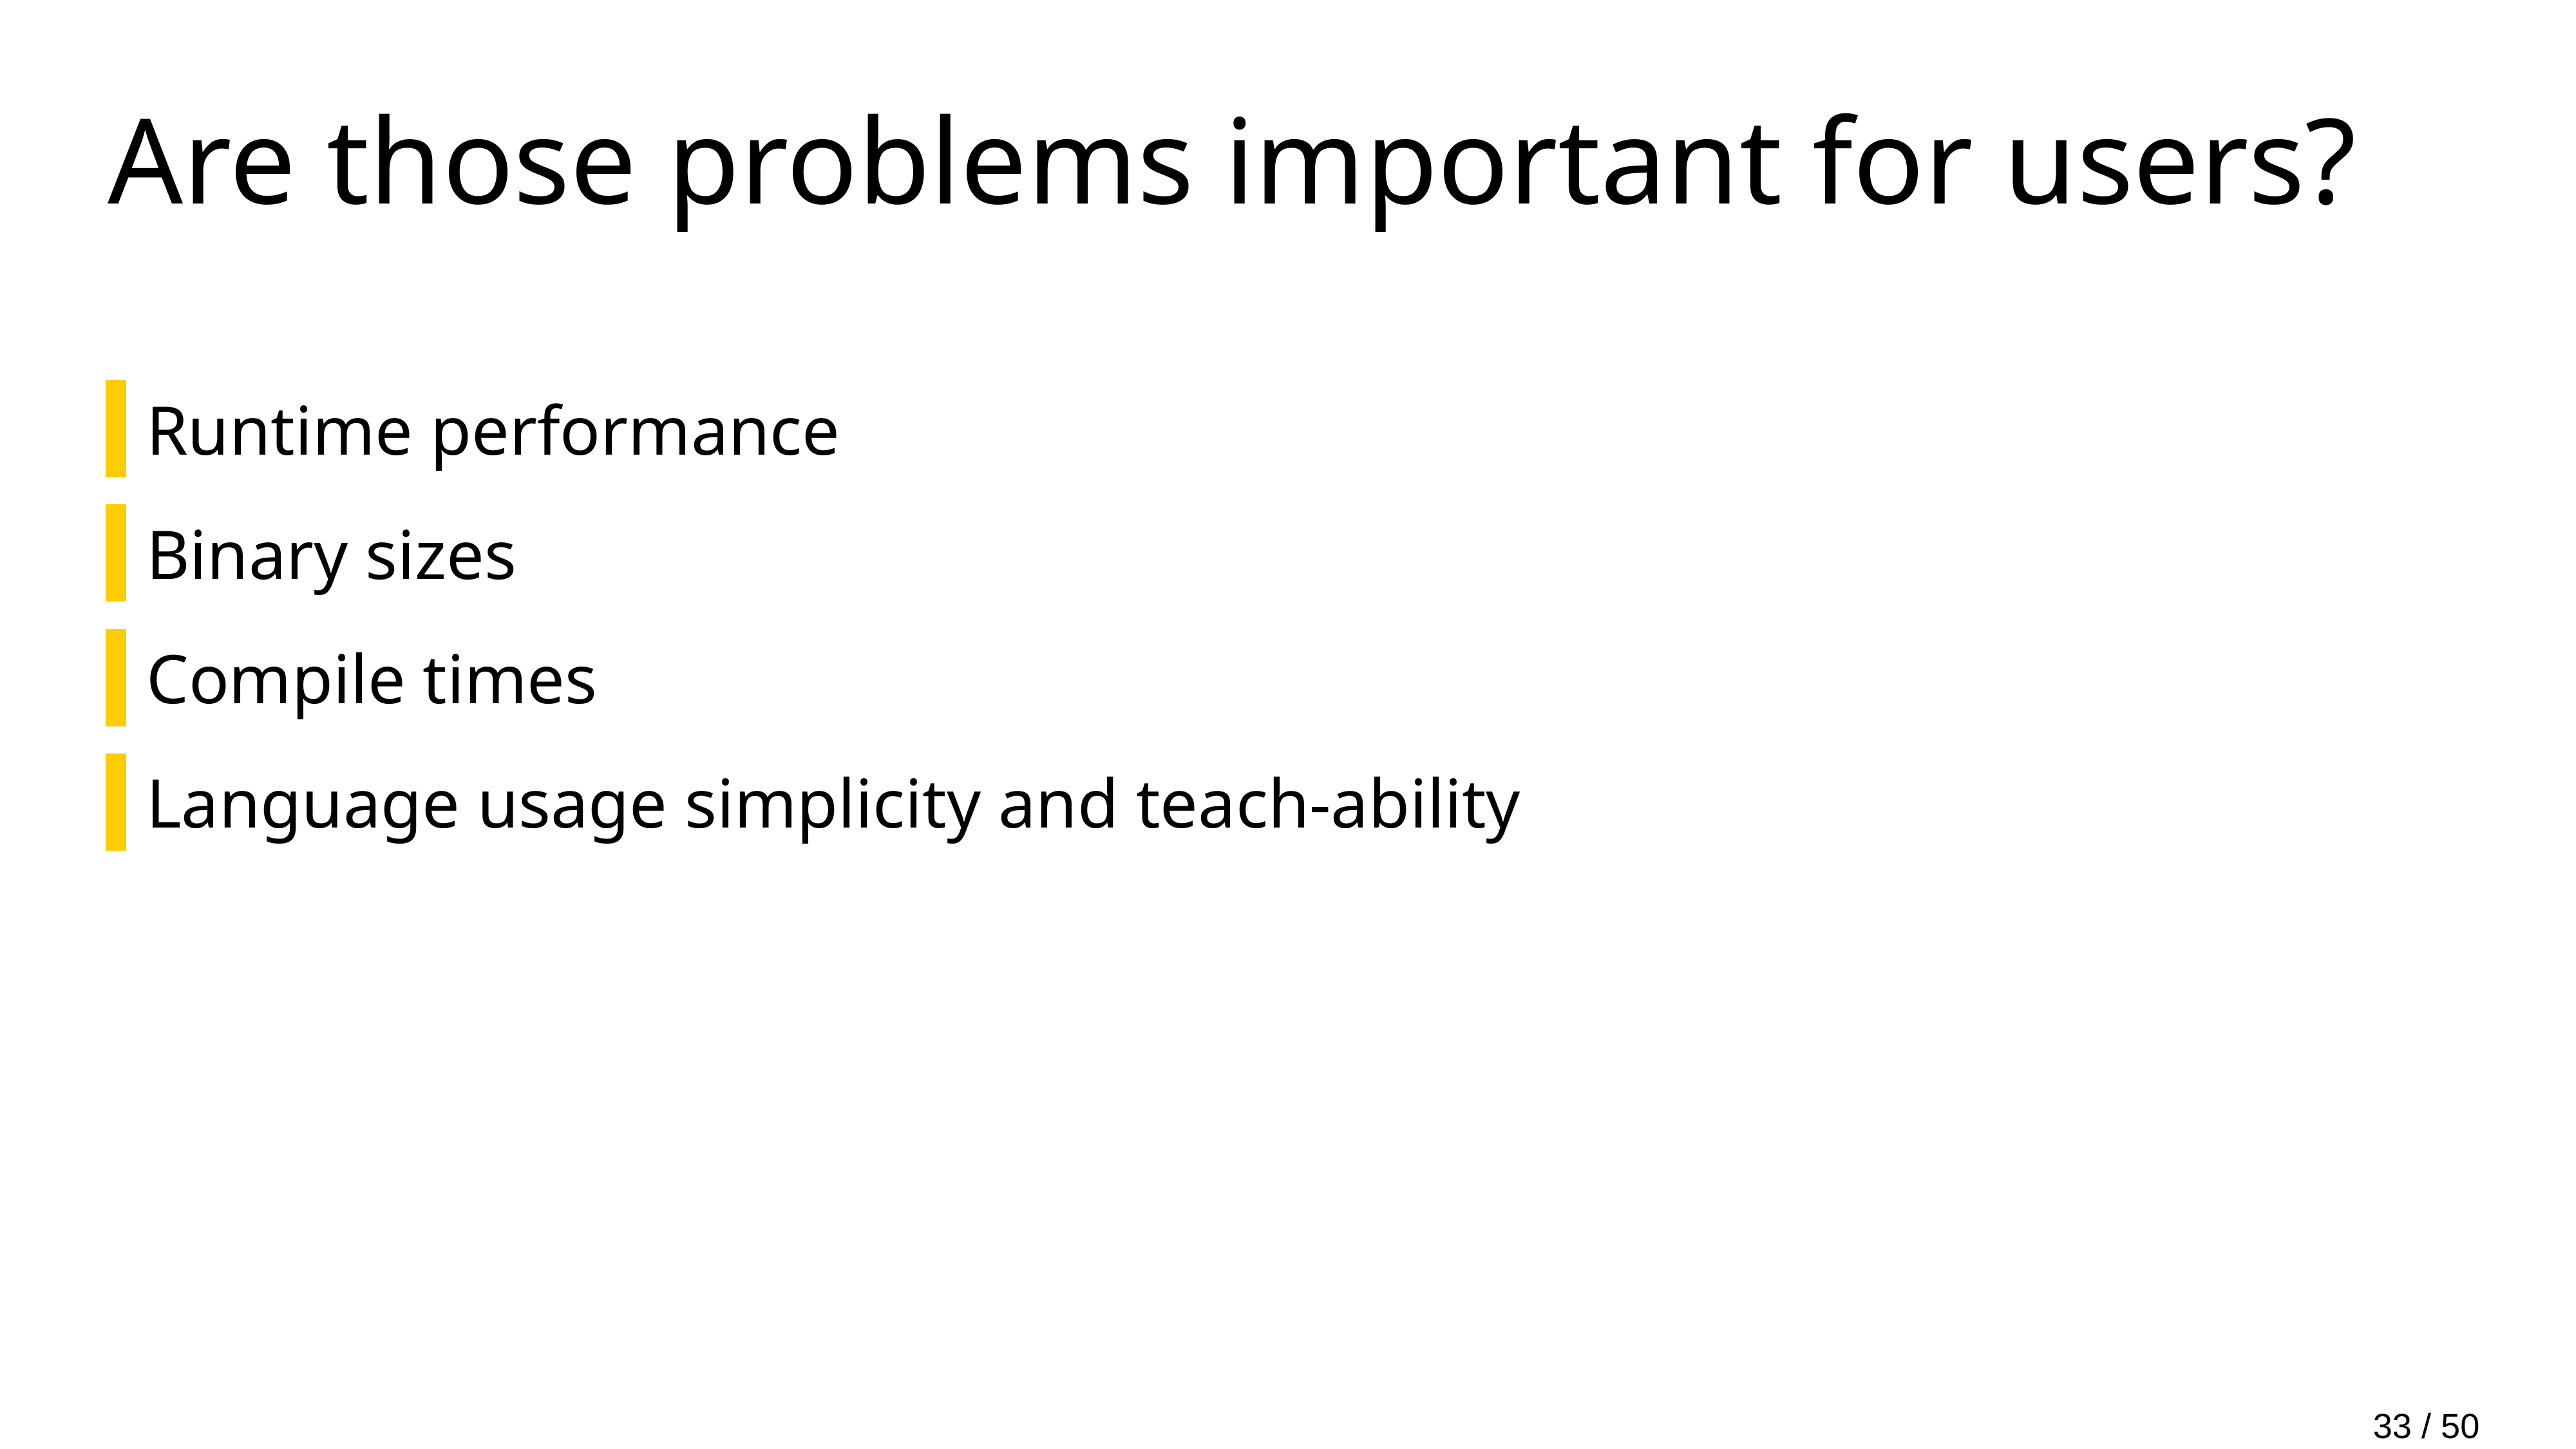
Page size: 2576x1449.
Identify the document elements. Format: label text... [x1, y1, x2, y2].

title Are those problems important for users? [108, 80, 2468, 242]
text_box <number> / 50 [2363, 1402, 2576, 1449]
text_box Runtime performance Binary sizes Compile times Language usage simplicity and teach-ability [96, 364, 2512, 1419]
